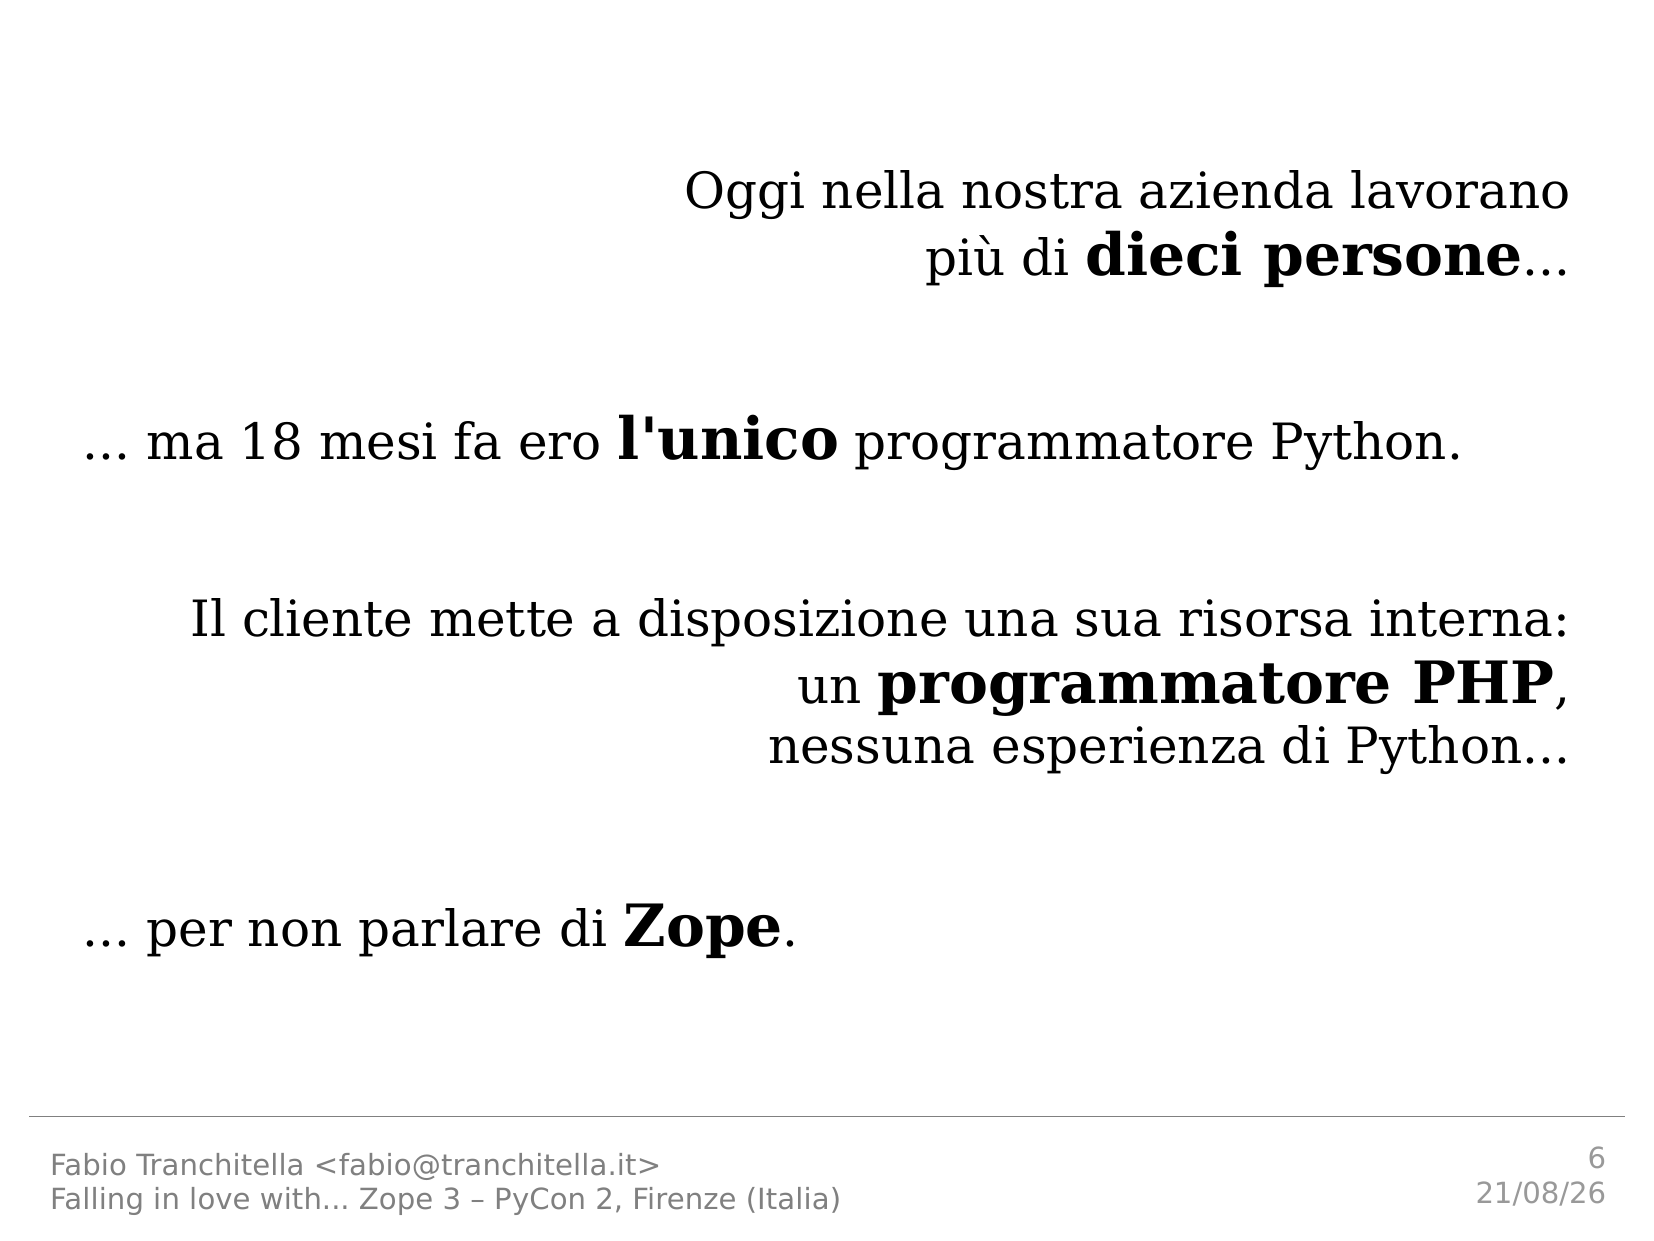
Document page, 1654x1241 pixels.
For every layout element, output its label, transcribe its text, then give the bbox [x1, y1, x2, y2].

subtitle Oggi nella nostra azienda lavorano più di dieci persone... ... ma 18 mesi fa ero l'unico programmatore Python. Il cliente mette a disposizione una sua risorsa interna: un programmatore PHP, nessuna esperienza di Python... ... per non parlare di Zope. [82, 59, 1571, 1063]
